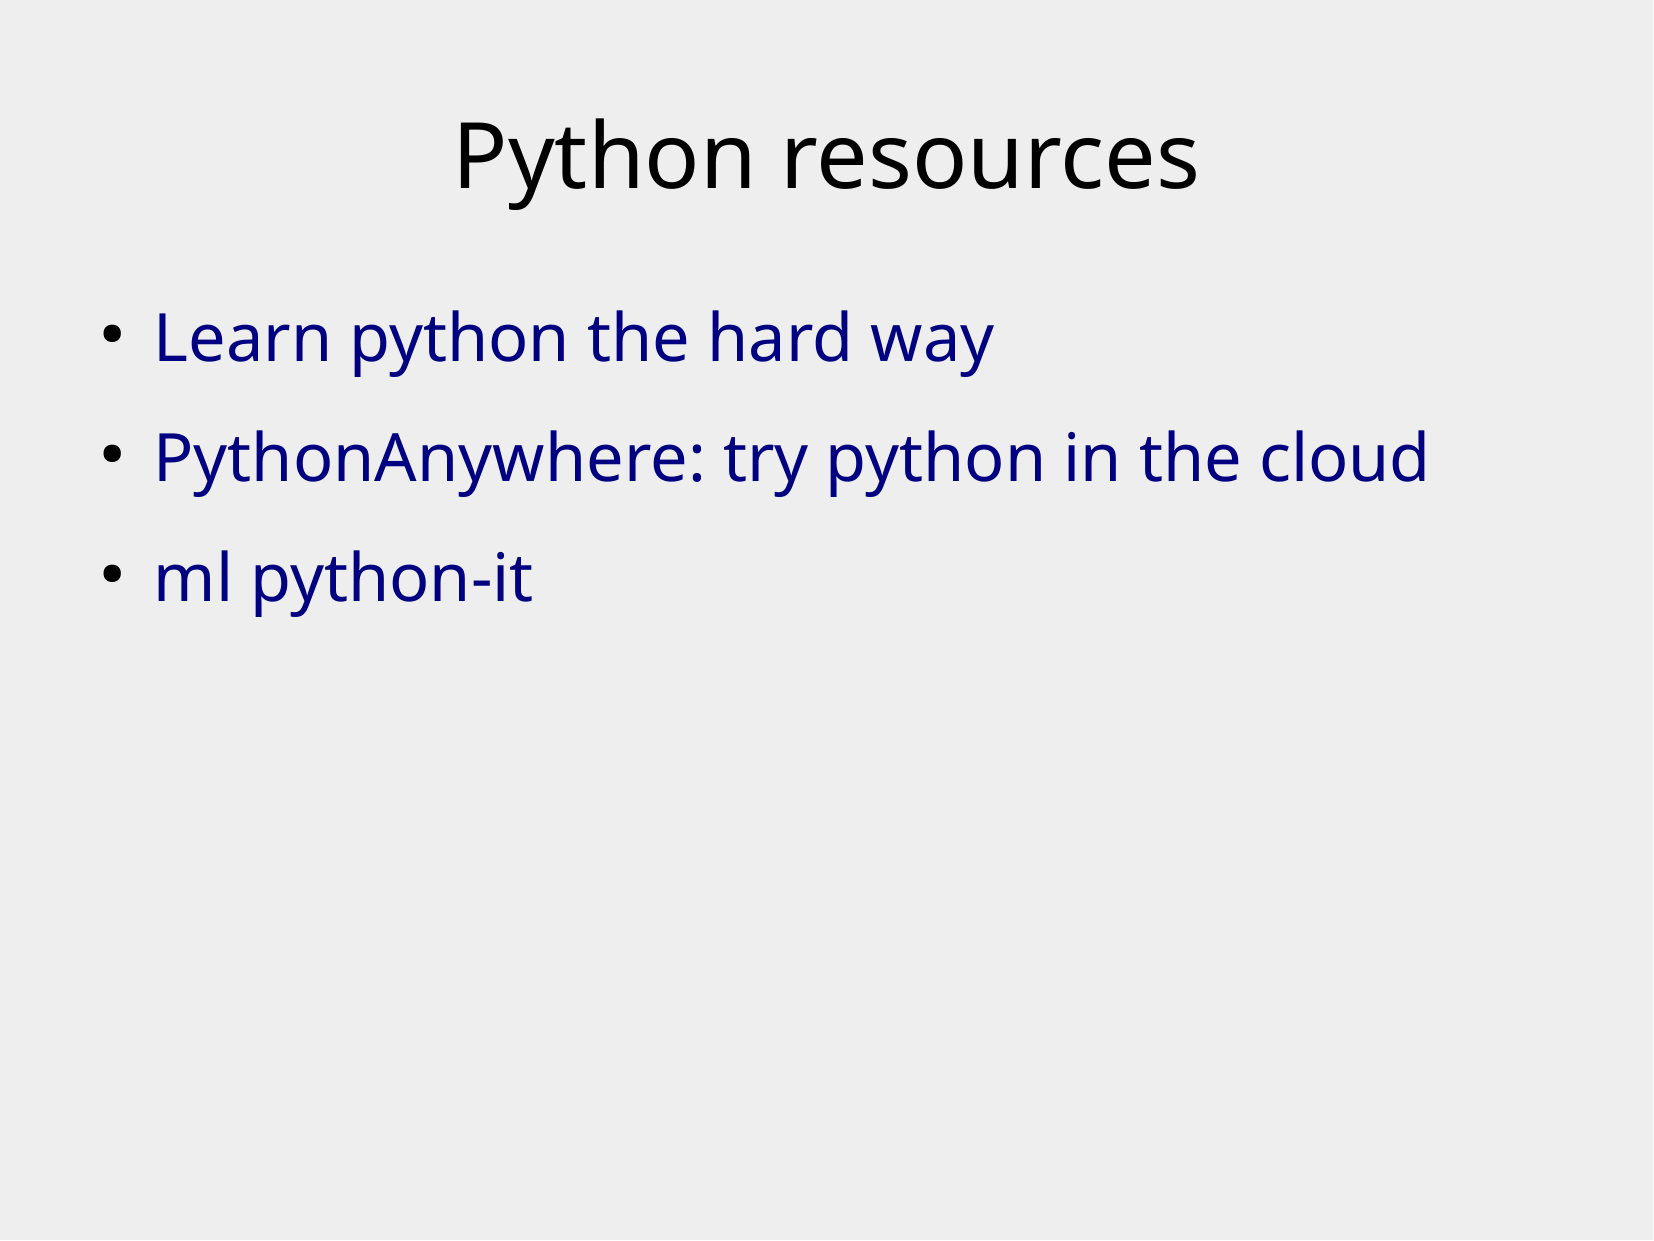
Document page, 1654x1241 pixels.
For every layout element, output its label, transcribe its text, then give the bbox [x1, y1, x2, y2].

list Learn python the hard way PythonAnywhere: try python in the cloud ml python-it [82, 290, 1571, 1010]
title Python resources [82, 49, 1571, 257]
